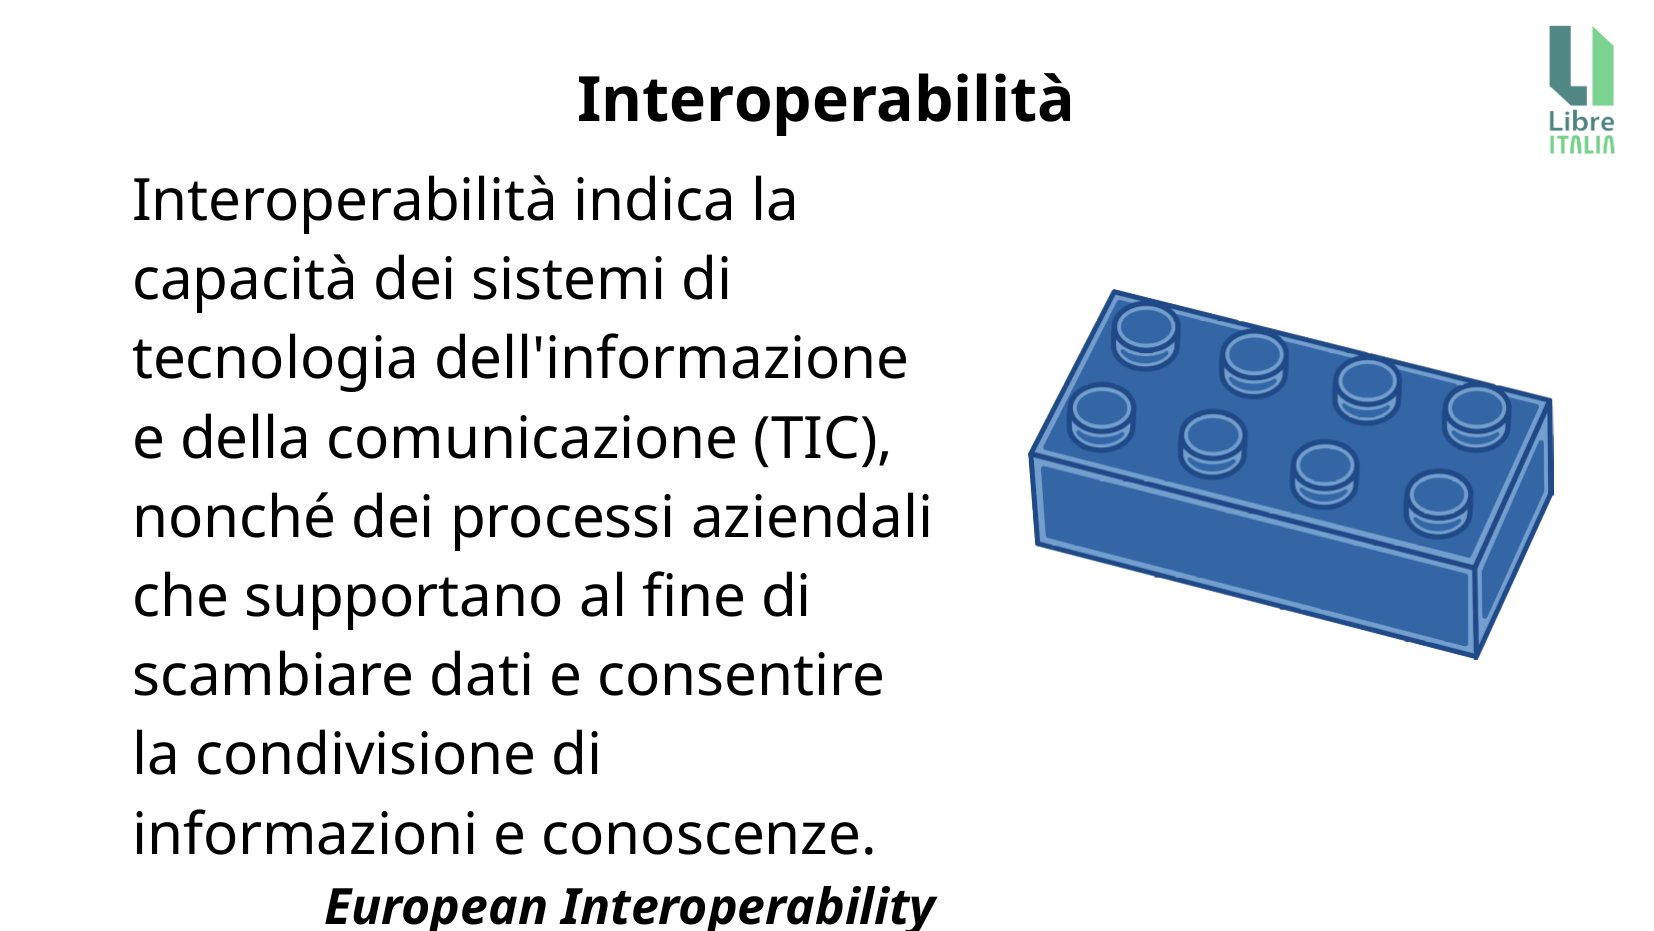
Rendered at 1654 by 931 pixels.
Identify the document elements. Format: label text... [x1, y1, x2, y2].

text_box Interoperabilità indica la capacità dei sistemi di tecnologia dell'informazione e della comunicazione (TIC), nonché dei processi aziendali che supportano al fine di scambiare dati e consentire la condivisione di informazioni e conoscenze. European Interoperability Framework, IDABC [117, 150, 951, 878]
picture [1028, 289, 1554, 660]
picture [1529, 23, 1632, 158]
title Interoperabilità [129, 44, 1525, 151]
